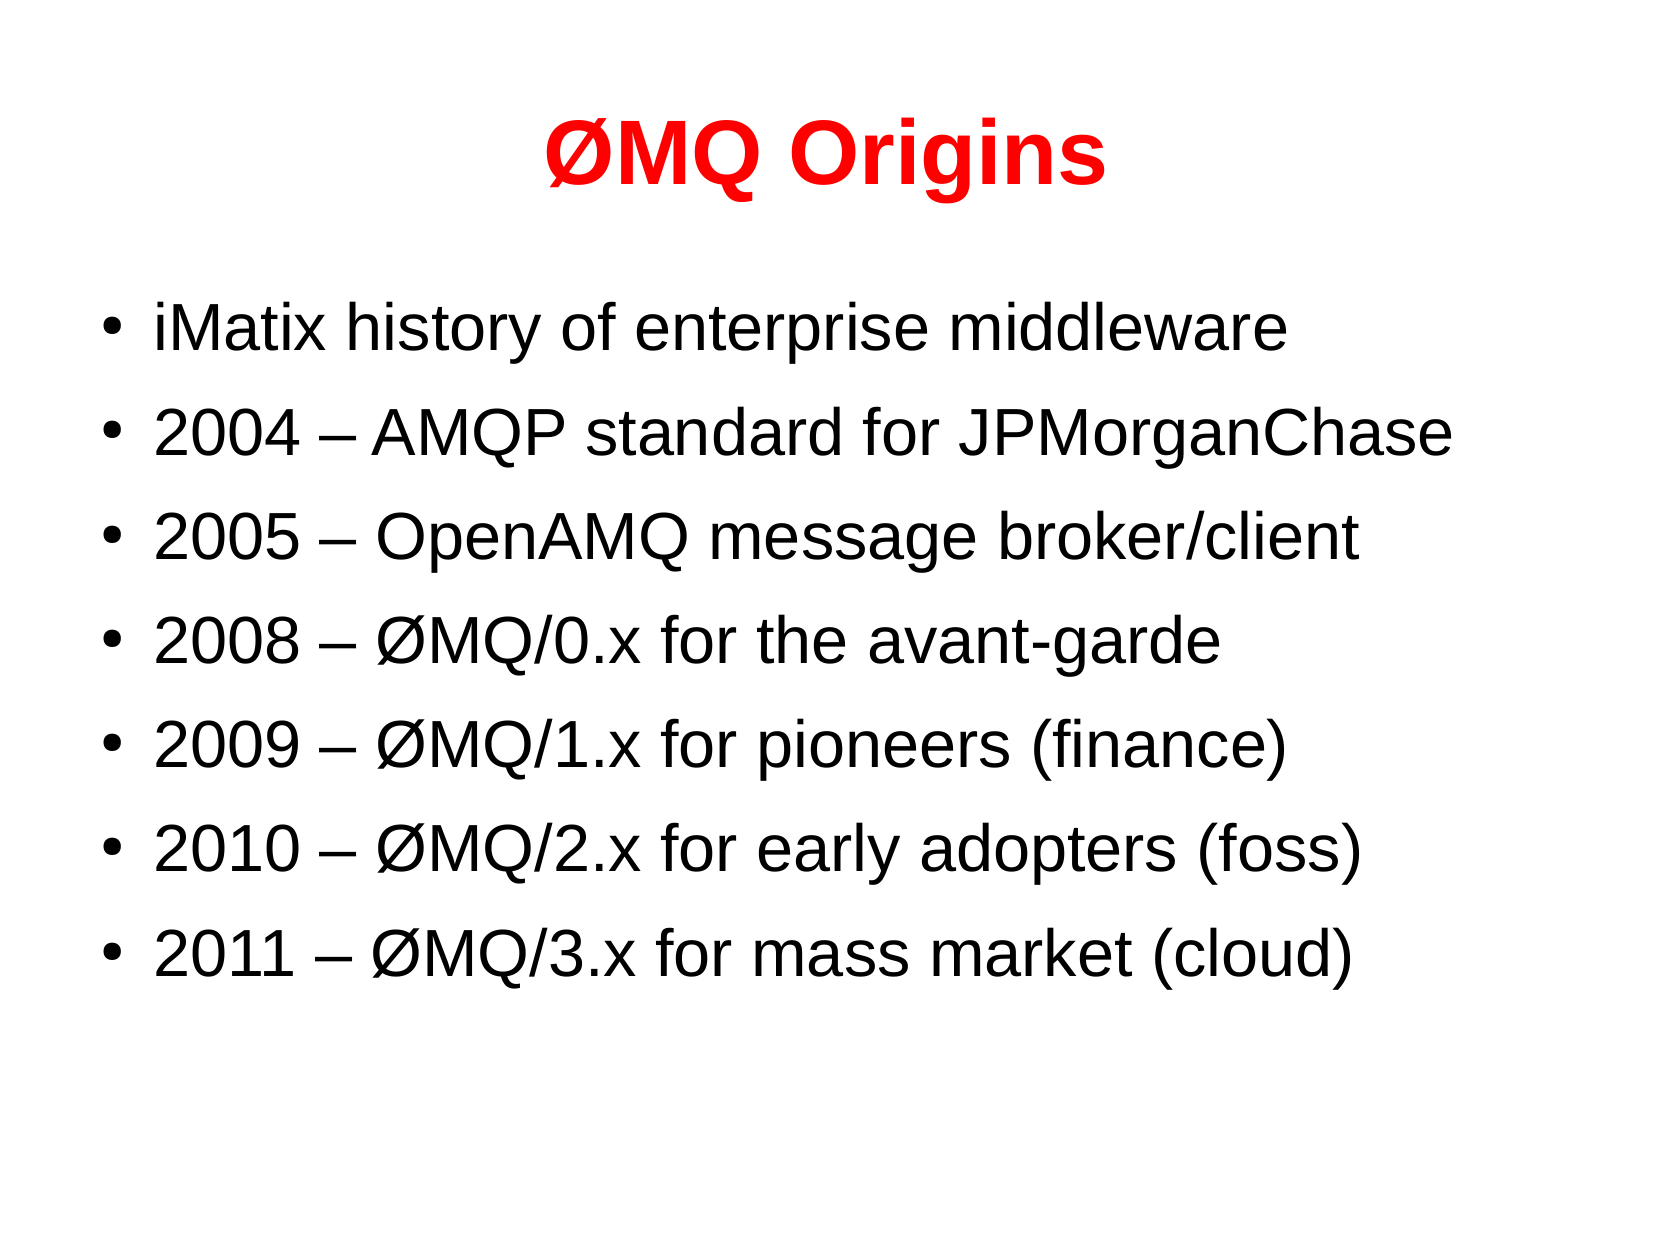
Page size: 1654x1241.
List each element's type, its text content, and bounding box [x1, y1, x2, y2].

list iMatix history of enterprise middleware 2004 – AMQP standard for JPMorganChase 2005 – OpenAMQ message broker/client 2008 – ØMQ/0.x for the avant-garde 2009 – ØMQ/1.x for pioneers (finance) 2010 – ØMQ/2.x for early adopters (foss) 2011 – ØMQ/3.x for mass market (cloud) [82, 290, 1571, 1109]
title ØMQ Origins [82, 49, 1571, 257]
